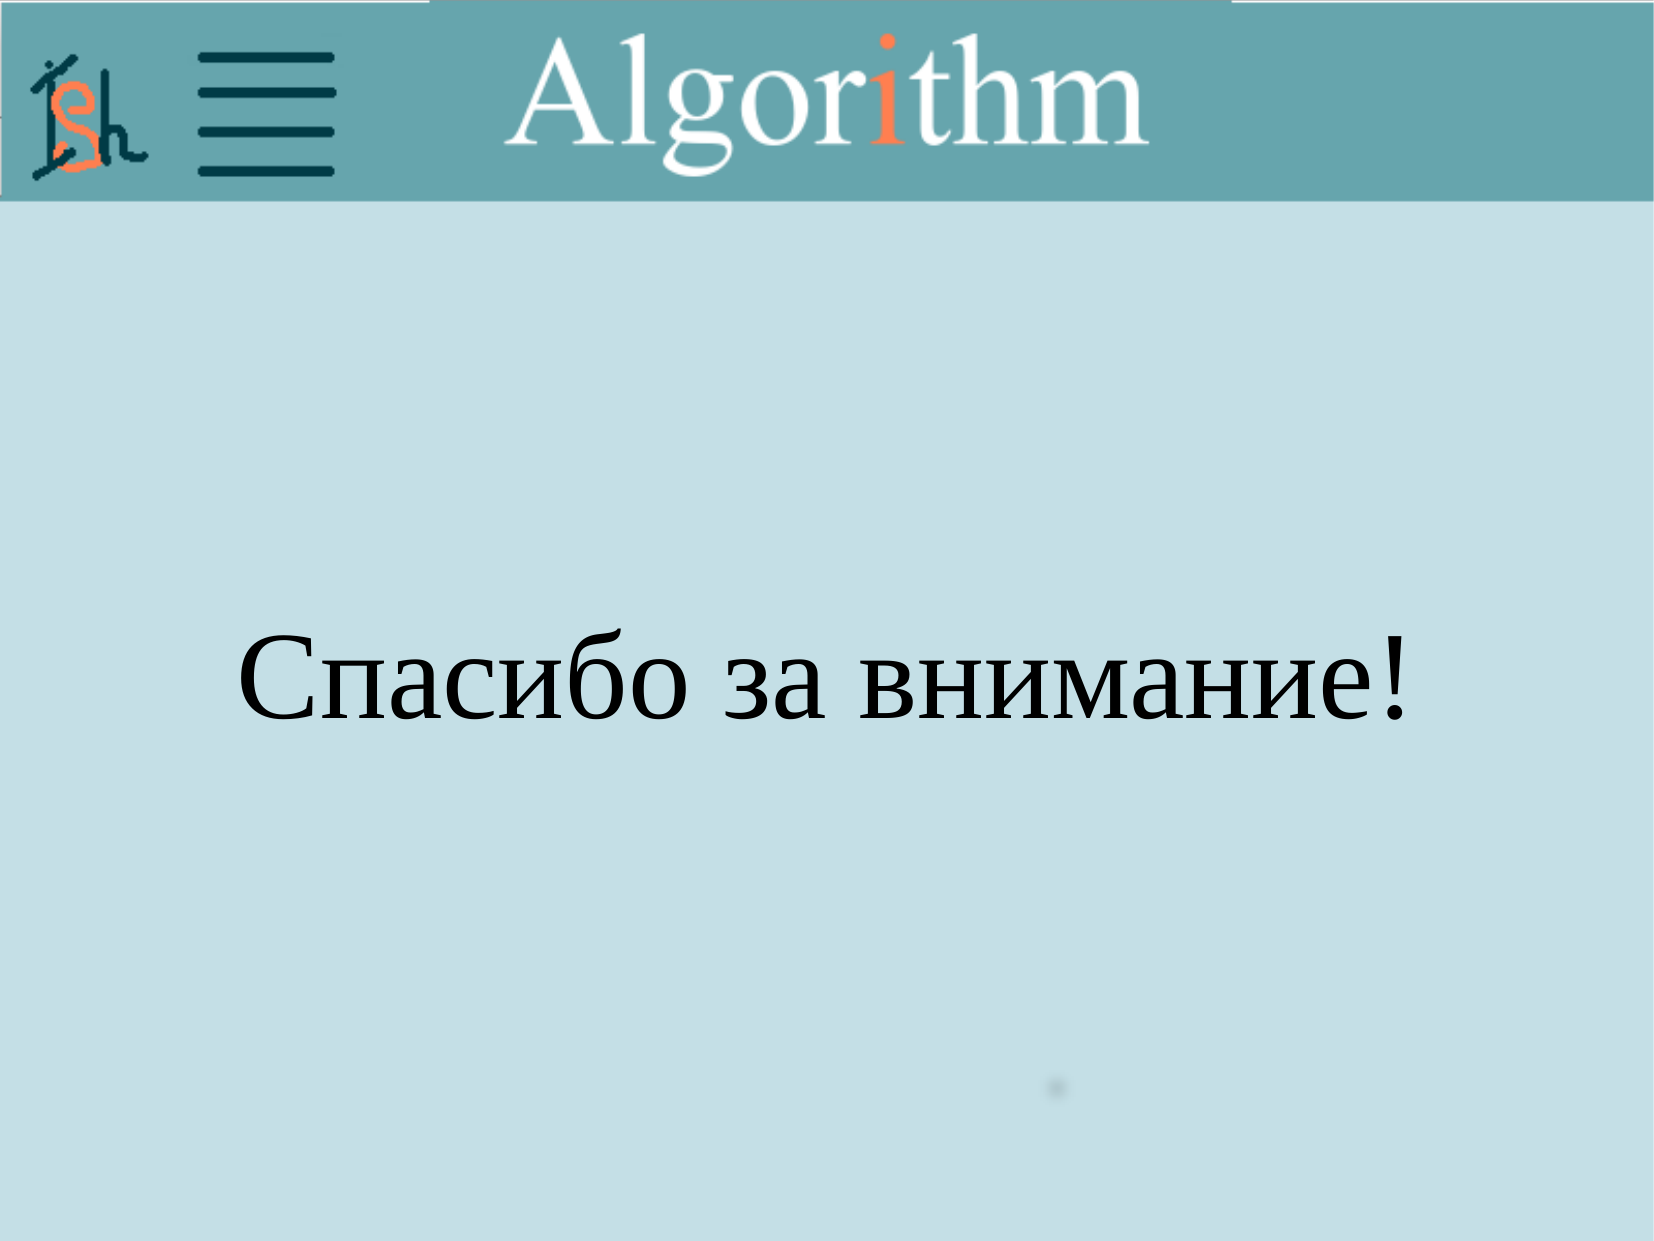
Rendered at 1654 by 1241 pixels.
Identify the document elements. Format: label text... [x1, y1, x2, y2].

picture [0, 0, 1654, 1241]
title Спасибо за внимание! [82, 573, 1571, 781]
